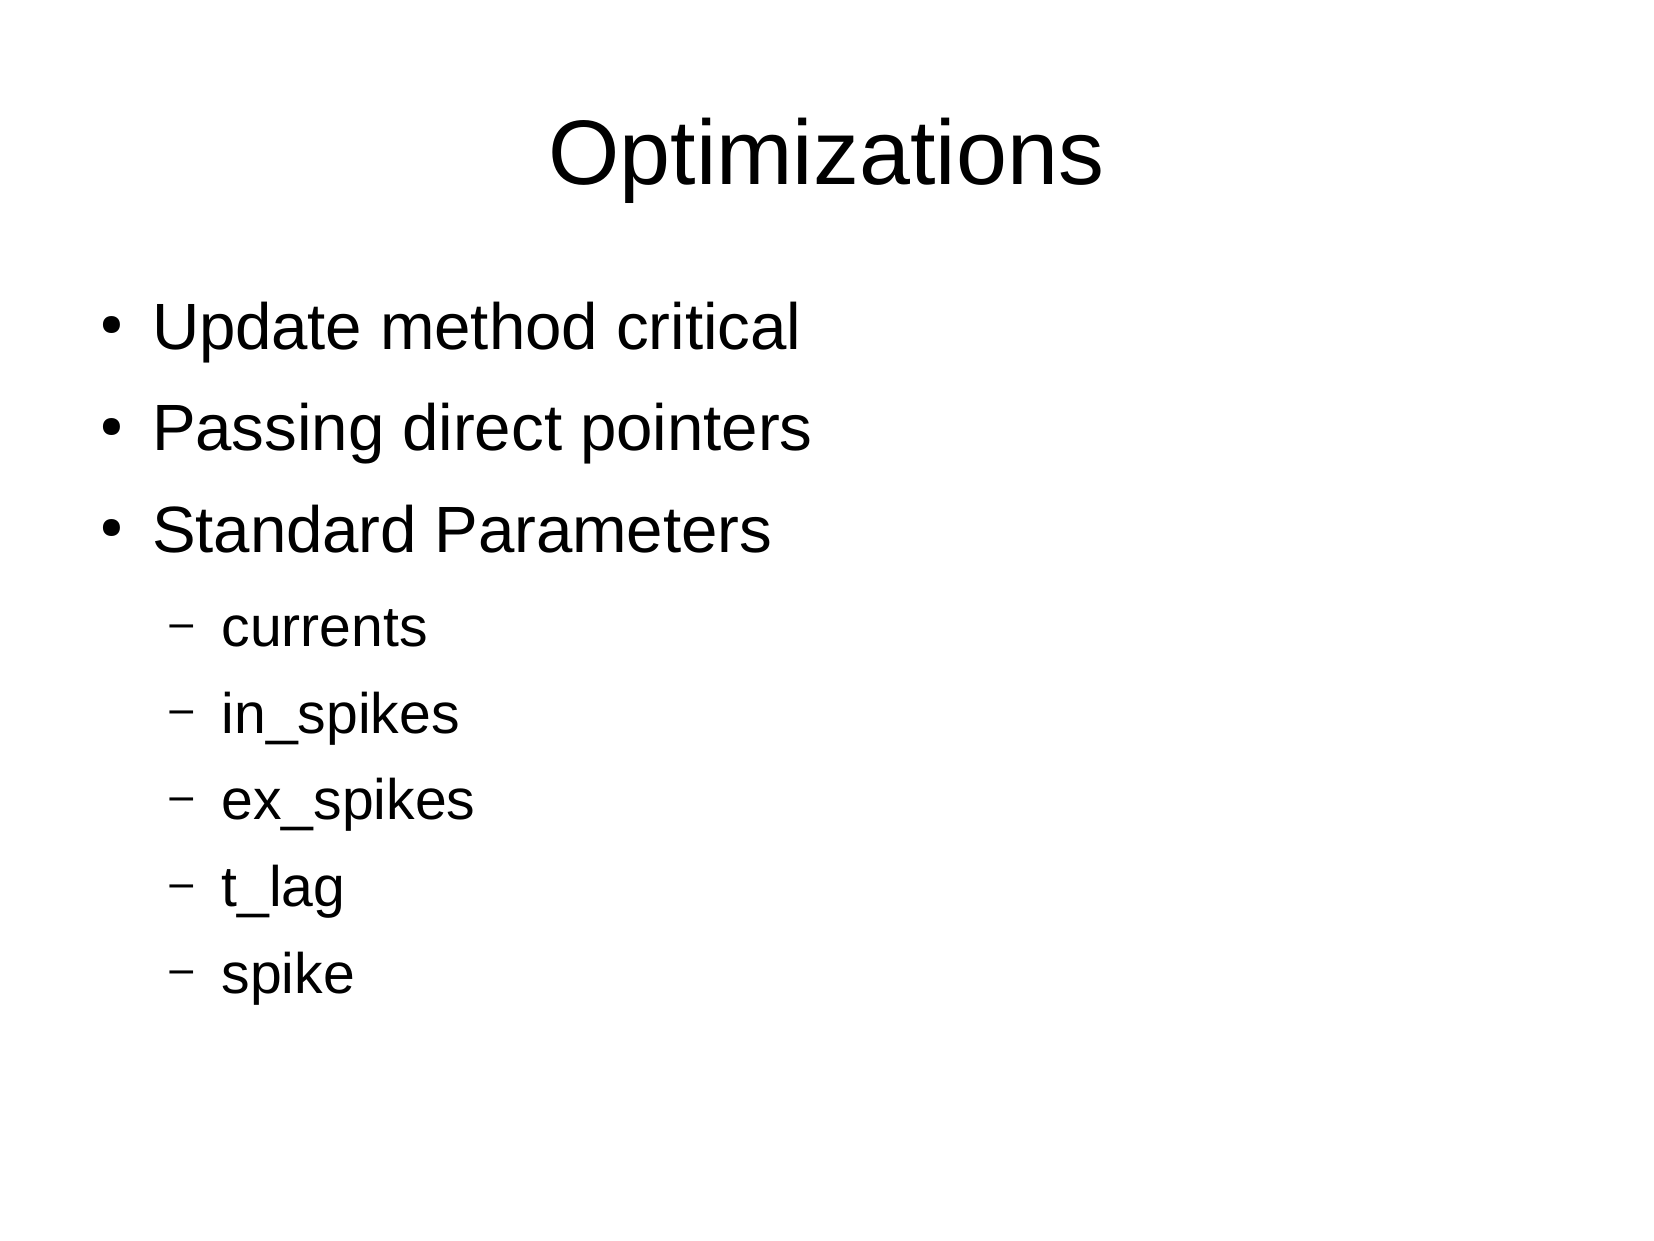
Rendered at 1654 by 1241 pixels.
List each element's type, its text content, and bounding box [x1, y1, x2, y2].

list Update method critical Passing direct pointers Standard Parameters currents in_spikes ex_spikes t_lag spike [82, 290, 1538, 1010]
title Optimizations [82, 49, 1571, 257]
